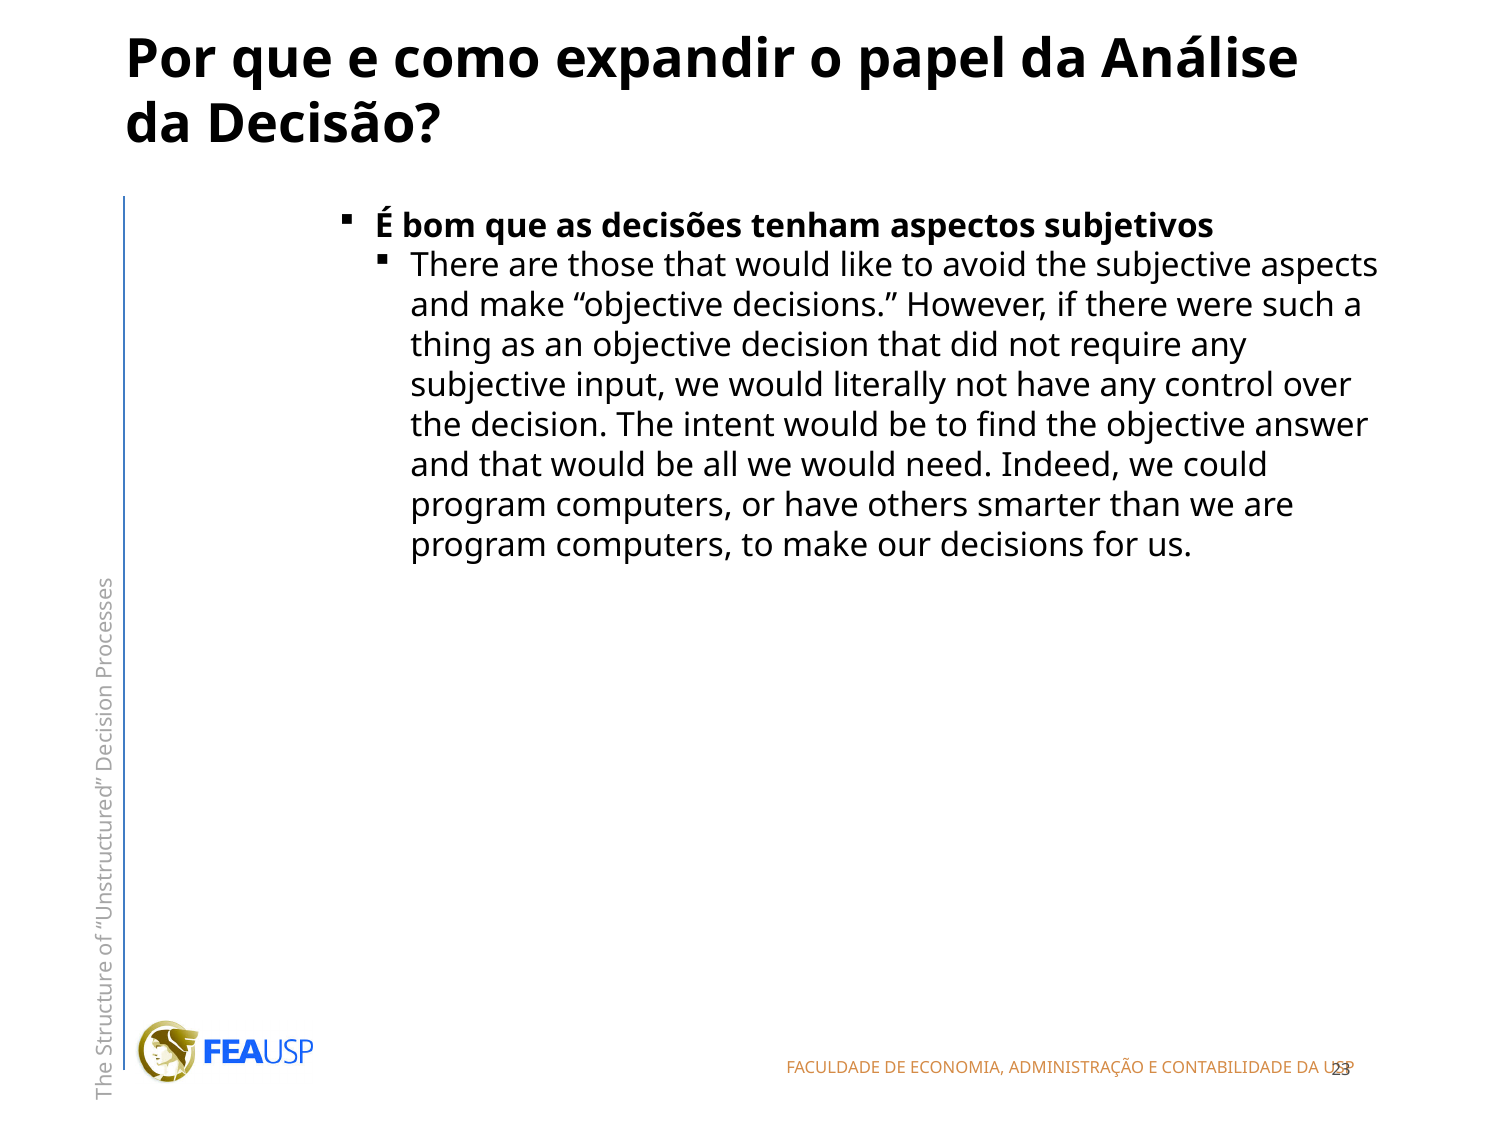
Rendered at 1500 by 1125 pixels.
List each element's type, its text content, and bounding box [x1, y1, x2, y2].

picture [135, 1020, 313, 1084]
text_box <number> [1316, 1051, 1425, 1125]
text_box É bom que as decisões tenham aspectos subjetivos There are those that would like to avoid the subjective aspects and make “objective decisions.” However, if there were such a thing as an objective decision that did not require any subjective input, we would literally not have any control over the decision. The intent would be to find the objective answer and that would be all we would need. Indeed, we could program computers, or have others smarter than we are program computers, to make our decisions for us. [324, 196, 1400, 994]
text_box Por que e como expandir o papel da Análise da Decisão? [110, 66, 1387, 161]
